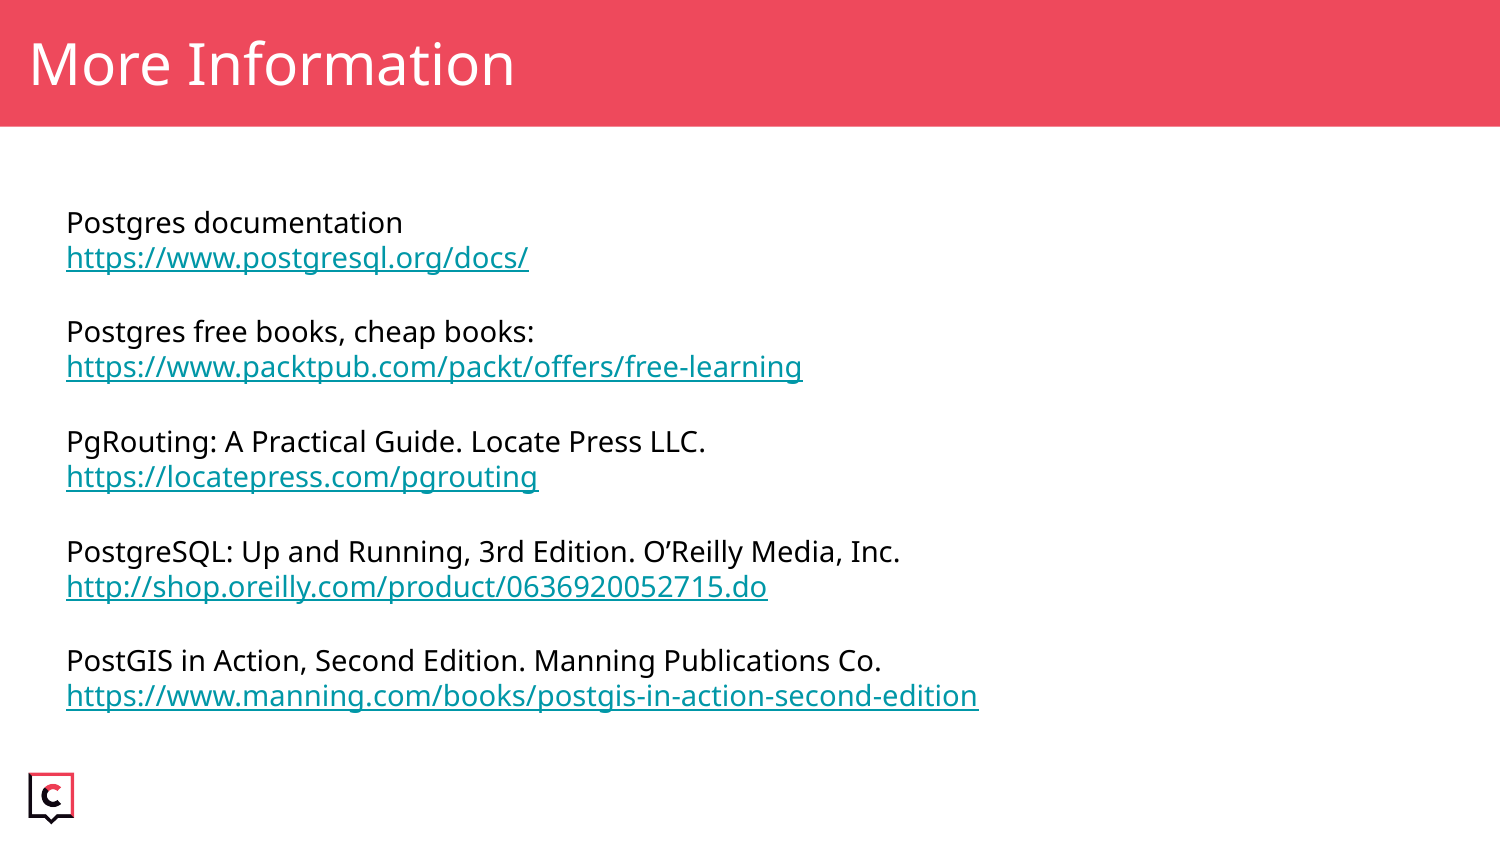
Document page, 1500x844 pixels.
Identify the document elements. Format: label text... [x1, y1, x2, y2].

title More Information [13, 12, 1412, 107]
list Postgres documentation https://www.postgresql.org/docs/ Postgres free books, cheap books: https://www.packtpub.com/packt/offers/free-learning PgRouting: A Practical Guide. Locate Press LLC. https://locatepress.com/pgrouting PostgreSQL: Up and Running, 3rd Edition. O’Reilly Media, Inc. http://shop.oreilly.com/product/0636920052715.do PostGIS in Action, Second Edition. Manning Publications Co. https://www.manning.com/books/postgis-in-action-second-edition [51, 189, 1449, 750]
picture [19, 764, 82, 830]
